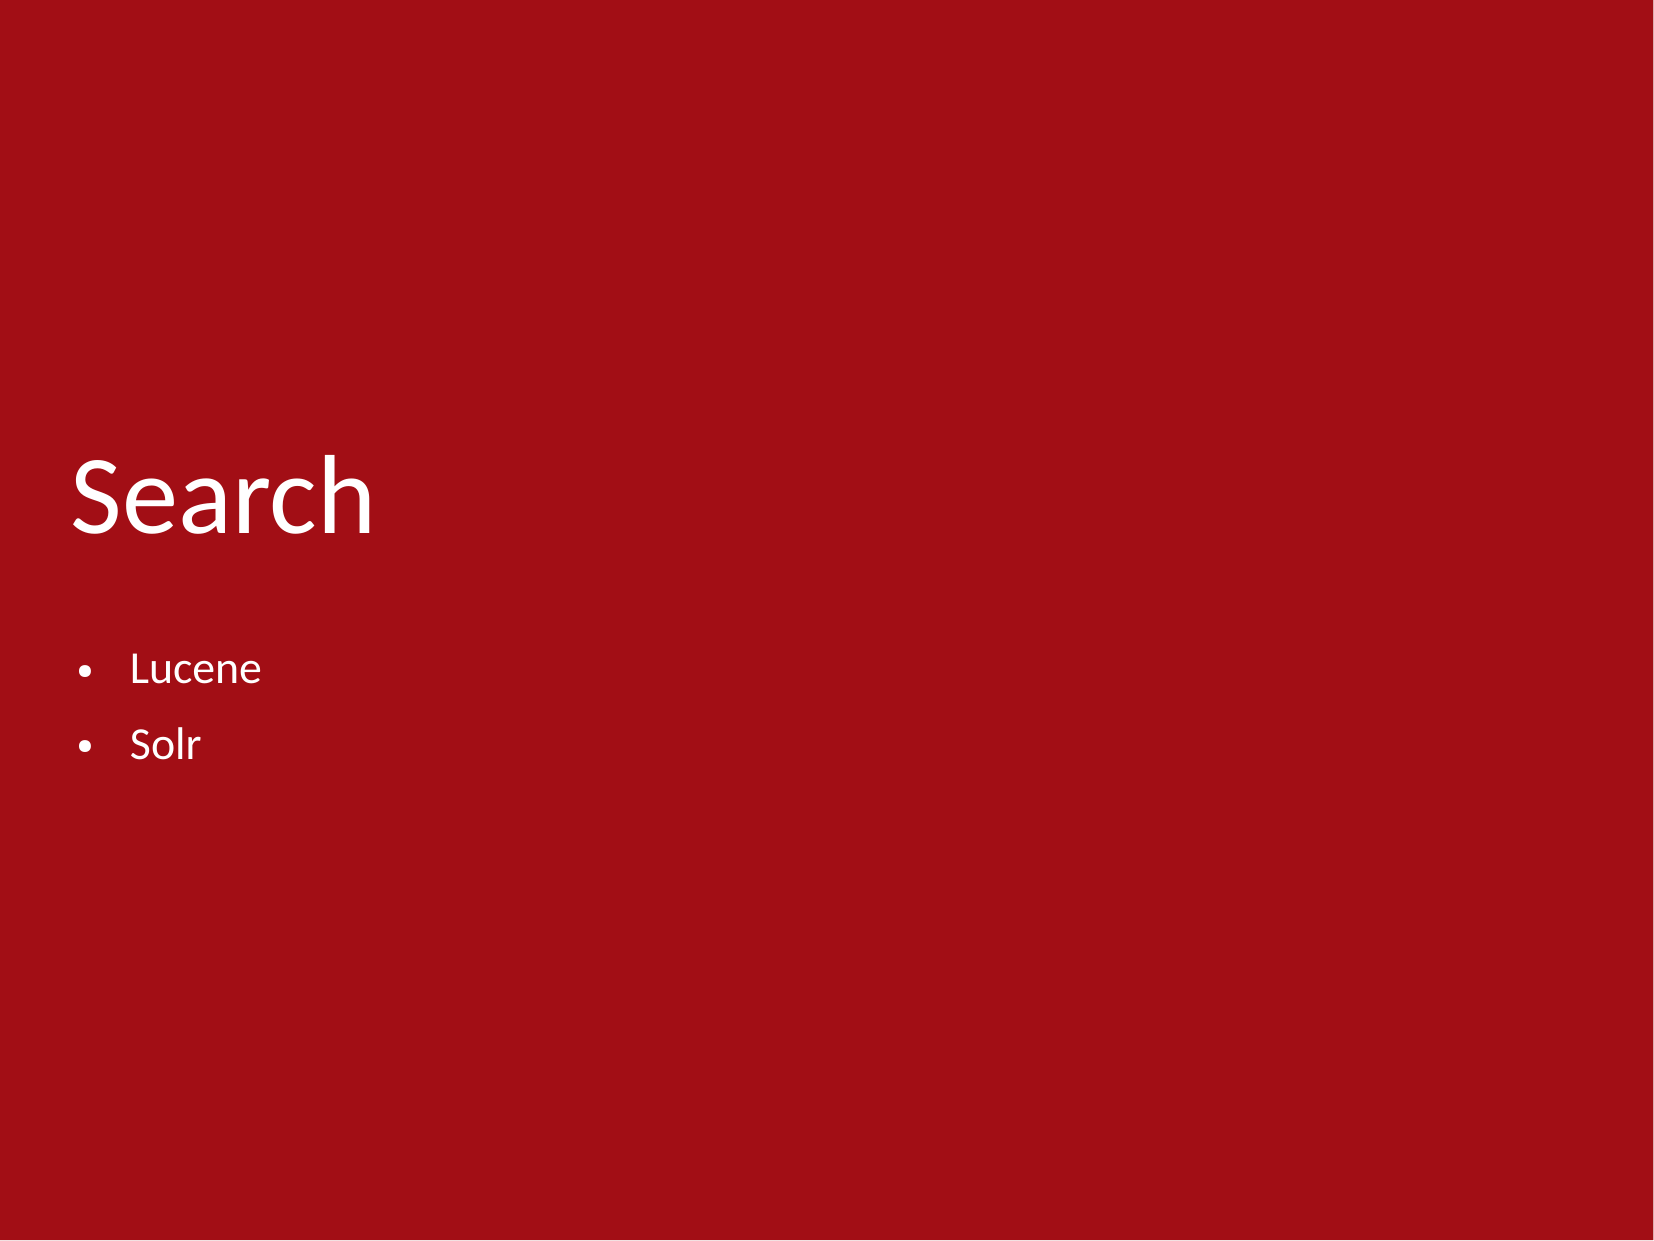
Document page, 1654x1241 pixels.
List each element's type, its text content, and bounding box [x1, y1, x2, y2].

list Lucene Solr [59, 649, 1571, 1016]
title Search [70, 401, 1607, 609]
